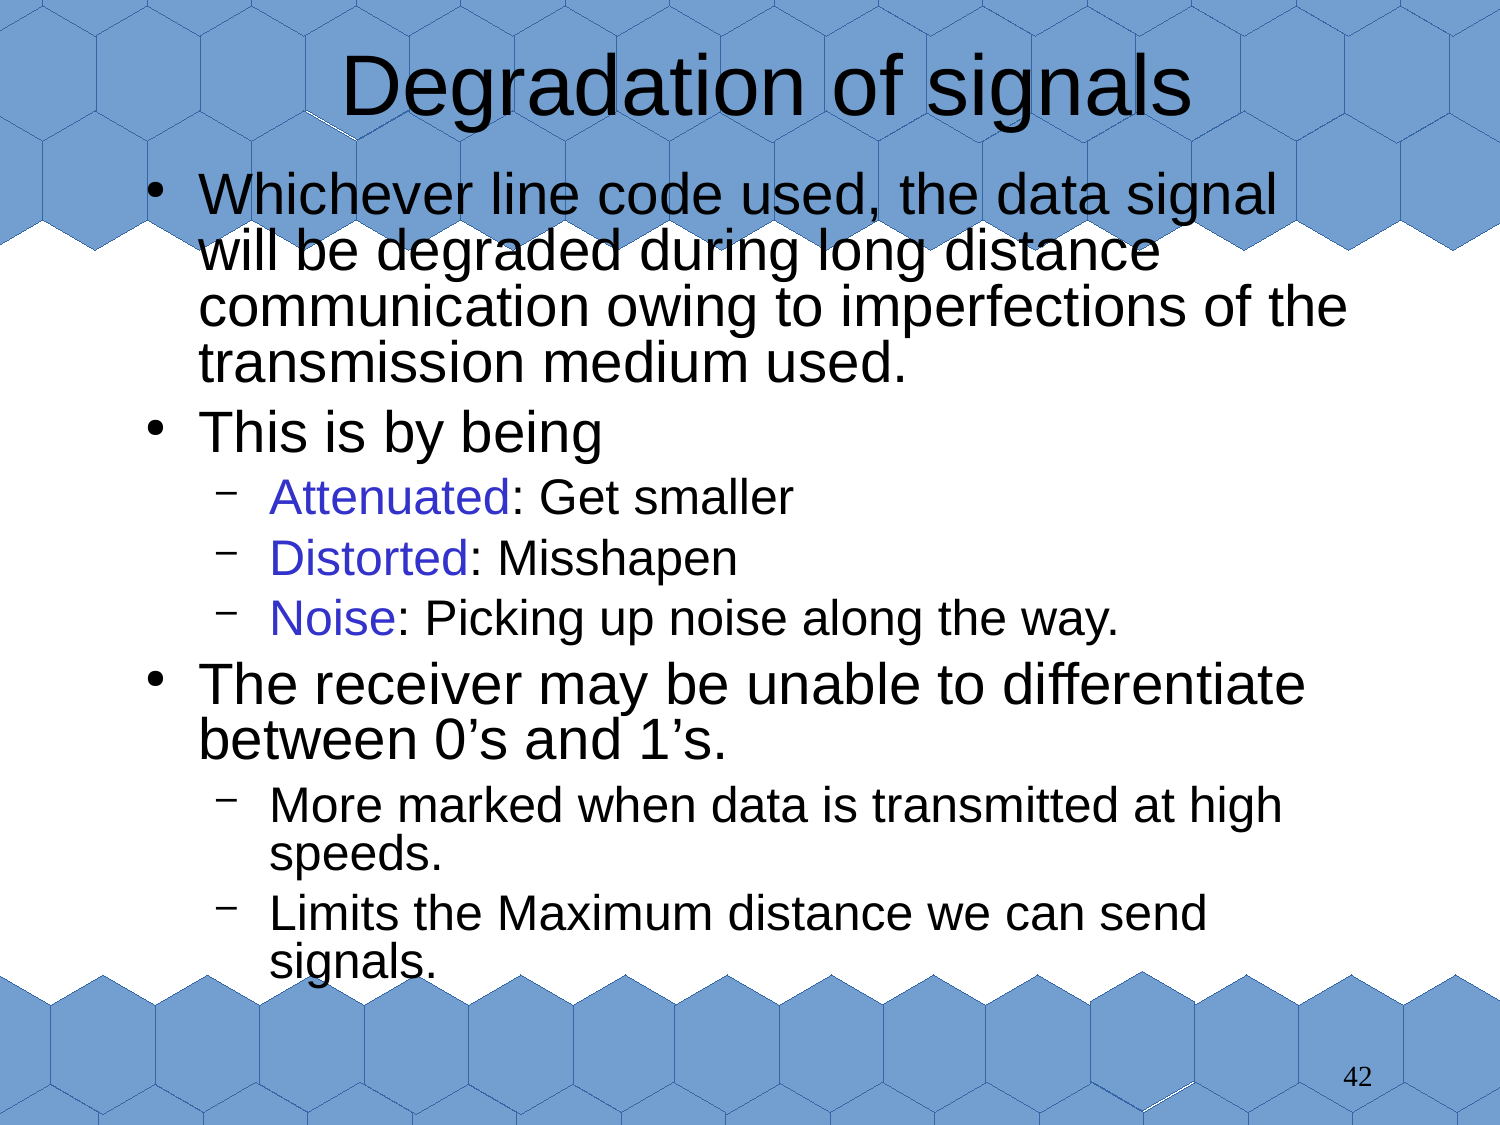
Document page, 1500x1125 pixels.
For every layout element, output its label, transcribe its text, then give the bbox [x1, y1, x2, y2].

title Degradation of signals [112, 0, 1388, 162]
list Whichever line code used, the data signal will be degraded during long distance communication owing to imperfections of the transmission medium used. This is by being Attenuated: Get smaller Distorted: Misshapen Noise: Picking up noise along the way. The receiver may be unable to differentiate between 0’s and 1’s. More marked when data is transmitted at high speeds. Limits the Maximum distance we can send signals. [112, 162, 1388, 1025]
text_box <number> [1074, 1050, 1388, 1125]
